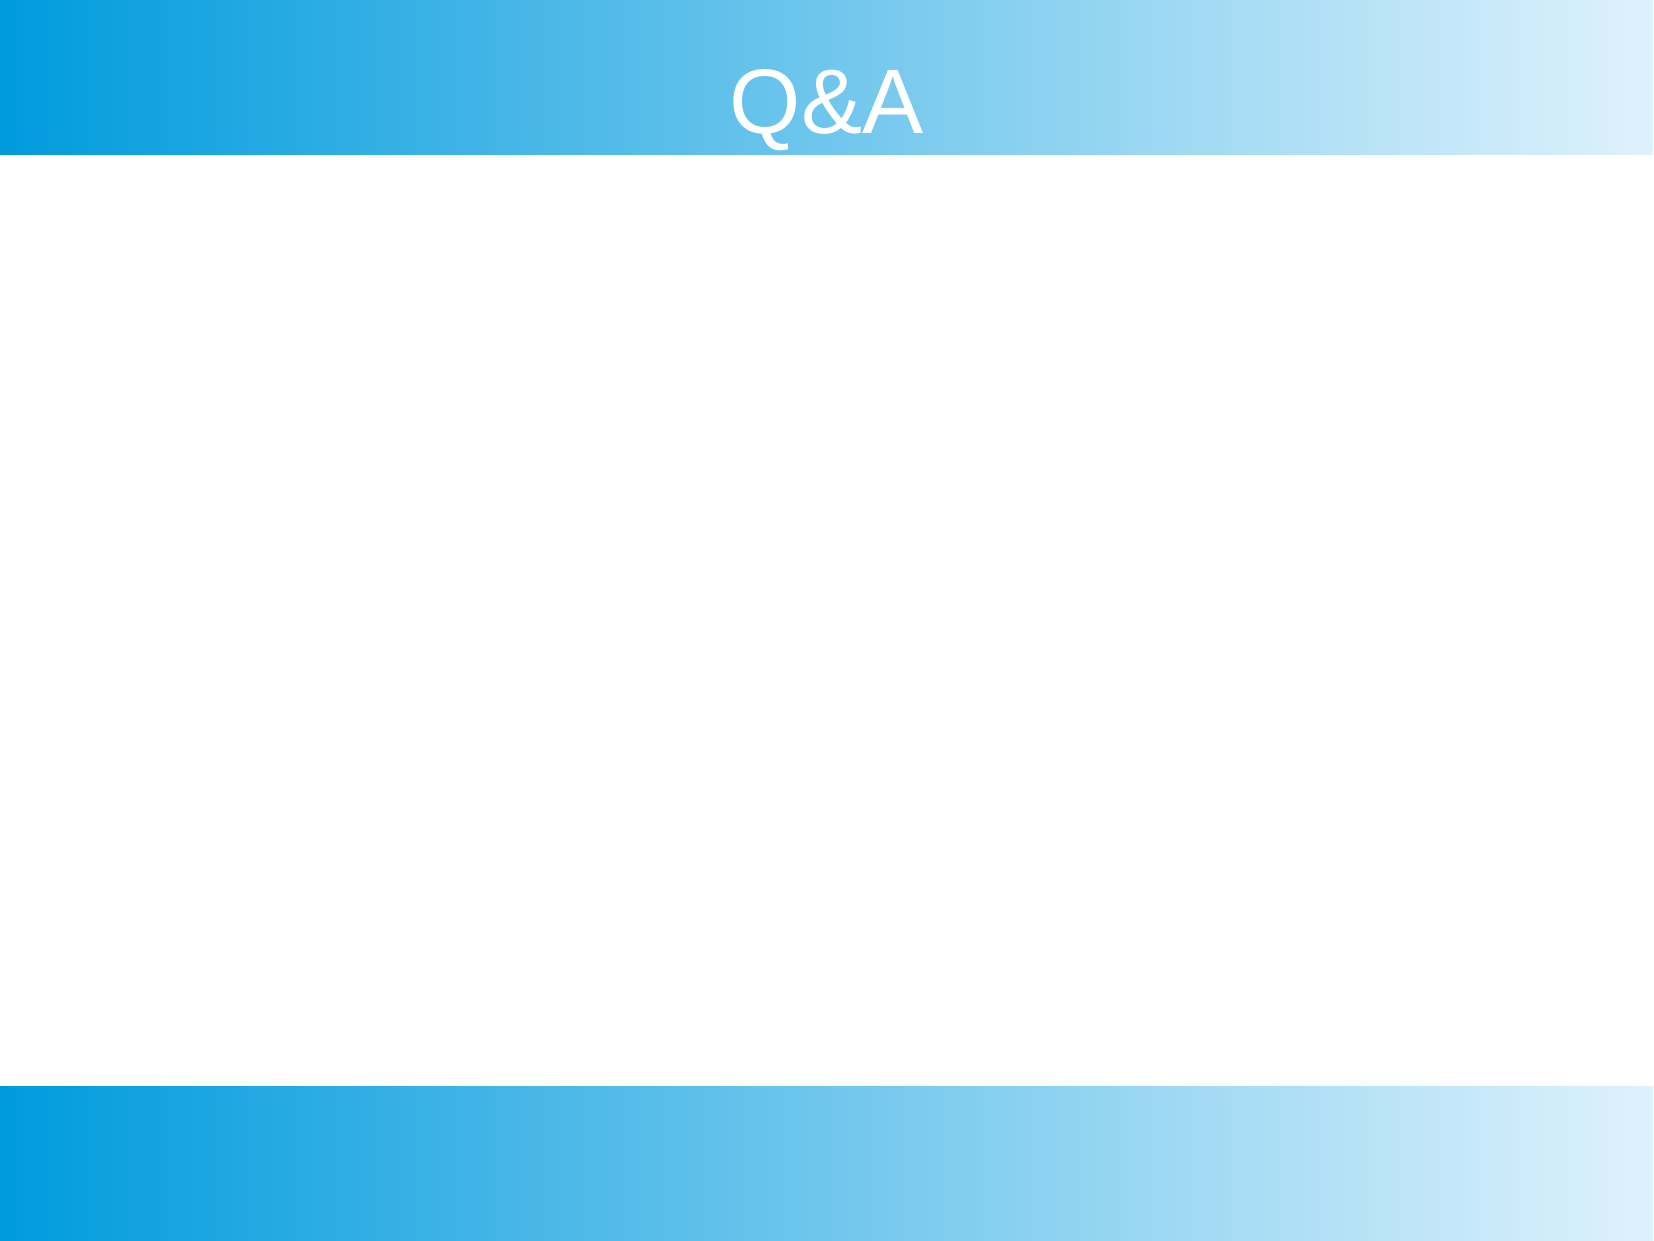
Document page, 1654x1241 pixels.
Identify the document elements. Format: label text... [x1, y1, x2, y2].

title Q&A [82, 49, 1571, 155]
